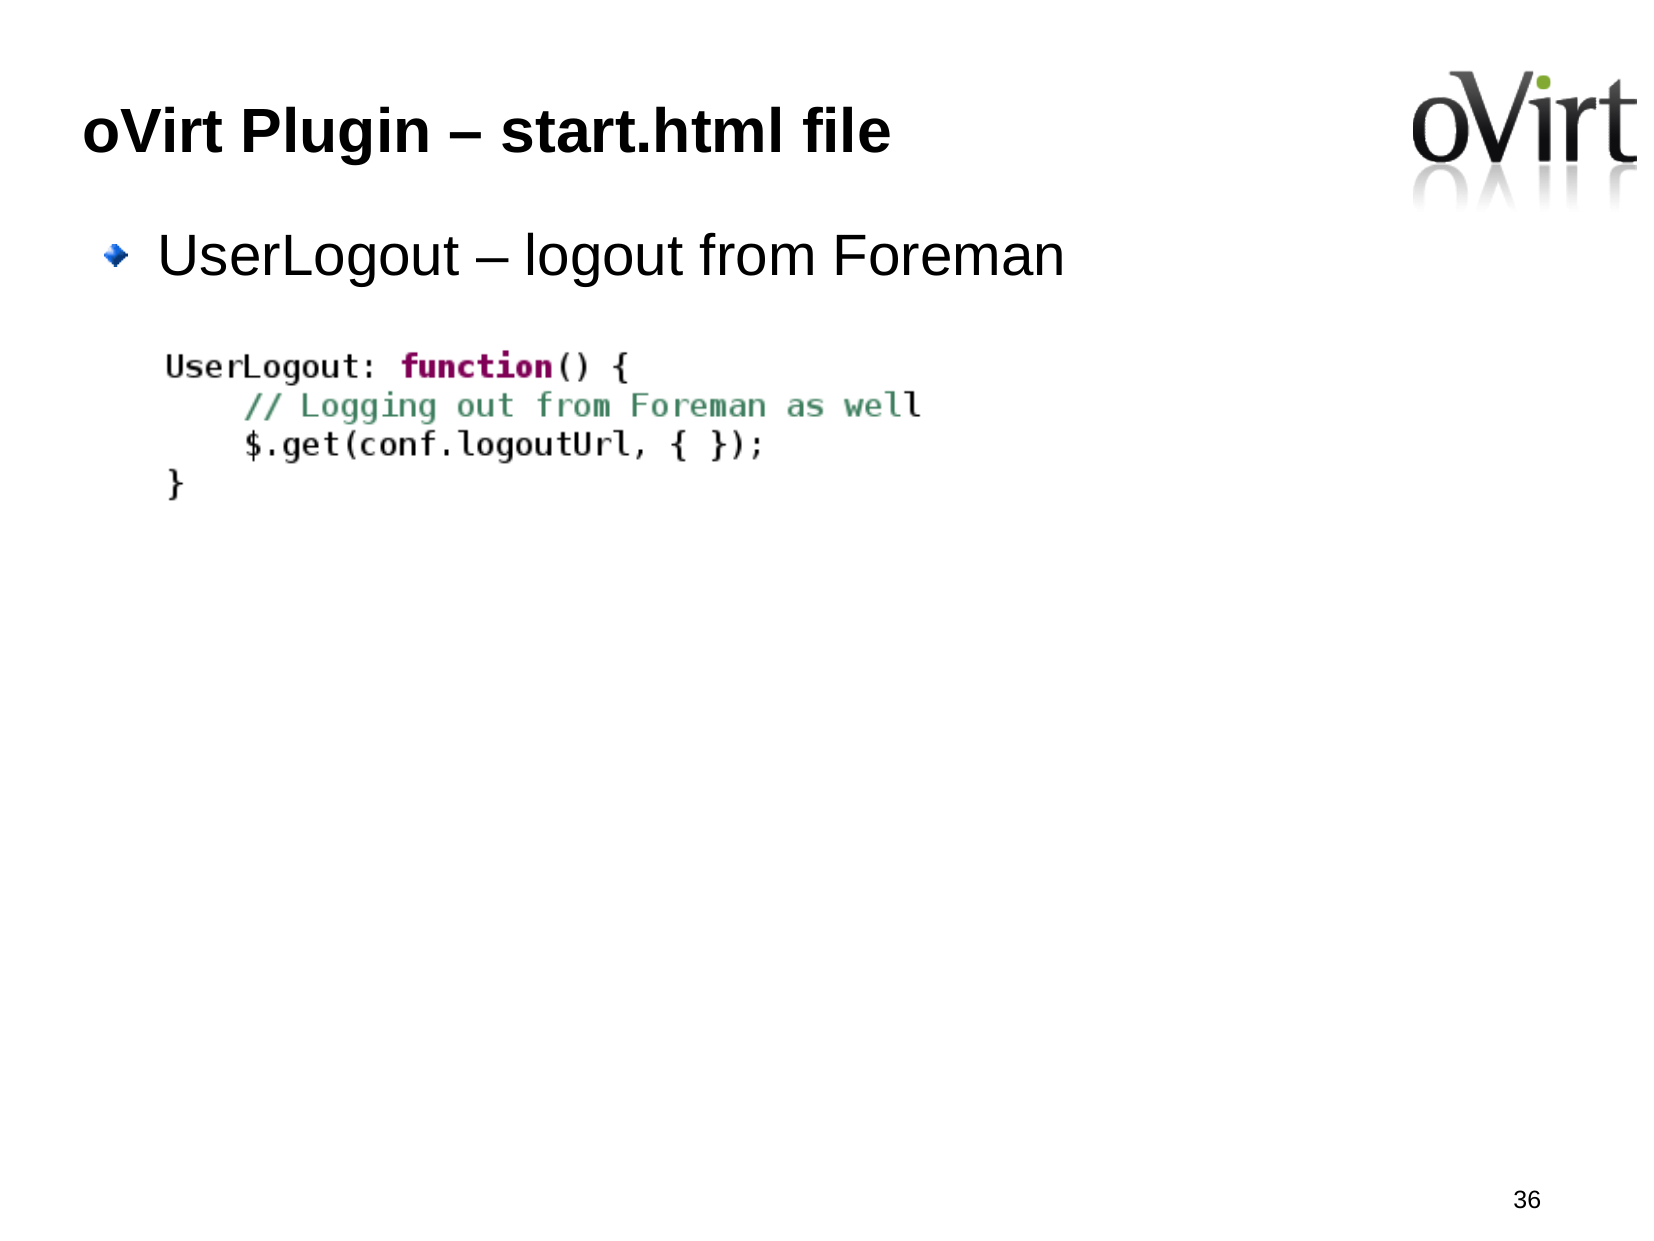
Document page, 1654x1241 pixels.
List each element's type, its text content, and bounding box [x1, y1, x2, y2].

picture [1413, 63, 1637, 212]
list UserLogout – logout from Foreman [86, 222, 1576, 1017]
picture [158, 347, 930, 520]
title oVirt Plugin – start.html file [82, 37, 1303, 226]
